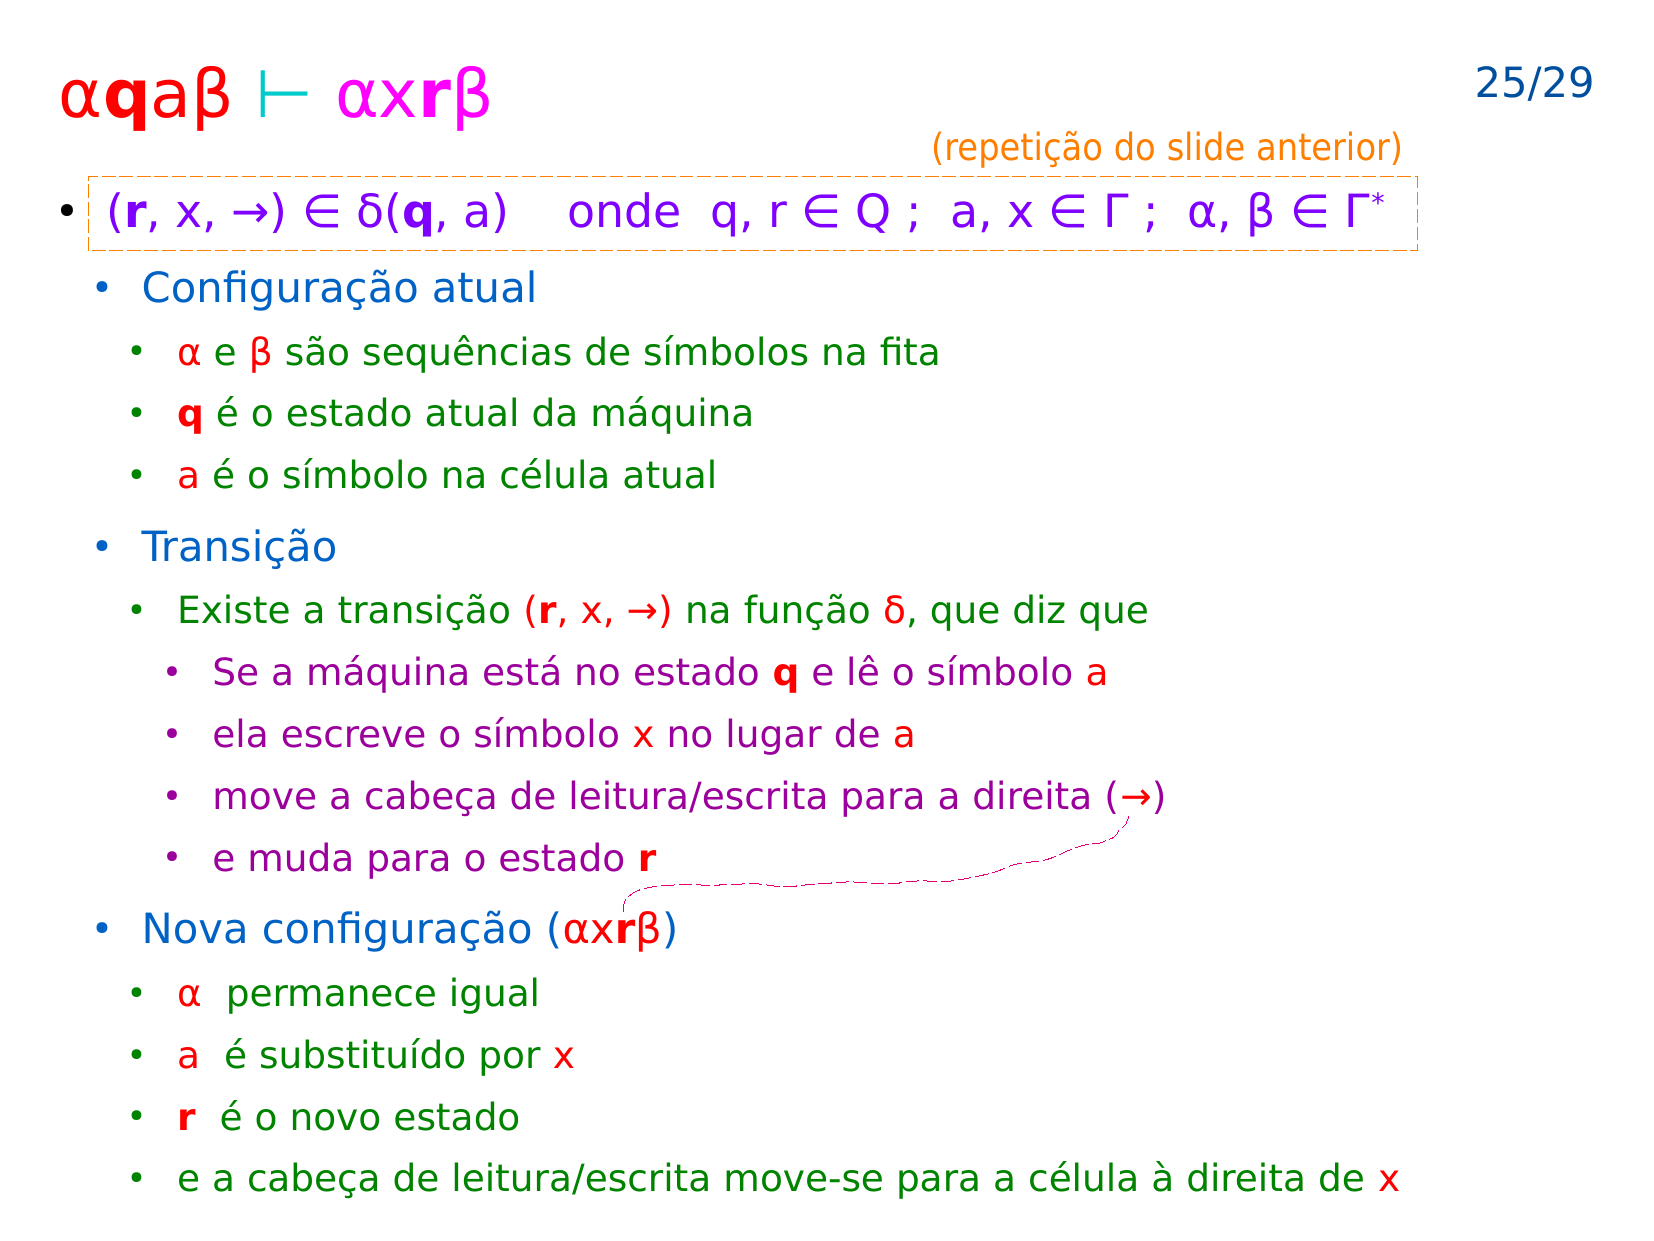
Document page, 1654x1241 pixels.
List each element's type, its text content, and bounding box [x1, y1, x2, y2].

text_box (repetição do slide anterior) [916, 118, 1418, 177]
list (r, x, →) ∈ δ(q, a) onde q, r ∈ Q ; a, x ∈ Γ ; α, β ∈ Γ* Configuração atual α e β são sequências de símbolos na fita q é o estado atual da máquina a é o símbolo na célula atual Transição Existe a transição (r, x, →) na função δ, que diz que Se a máquina está no estado q e lê o símbolo a ela escreve o símbolo x no lugar de a move a cabeça de leitura/escrita para a direita (→) e muda para o estado r Nova configuração (αxrβ) α permanece igual a é substituído por x r é o novo estado e a cabeça de leitura/escrita move-se para a célula à direita de x [59, 177, 1595, 1241]
title αqaβ ⊢ αxrβ [59, 29, 1625, 148]
